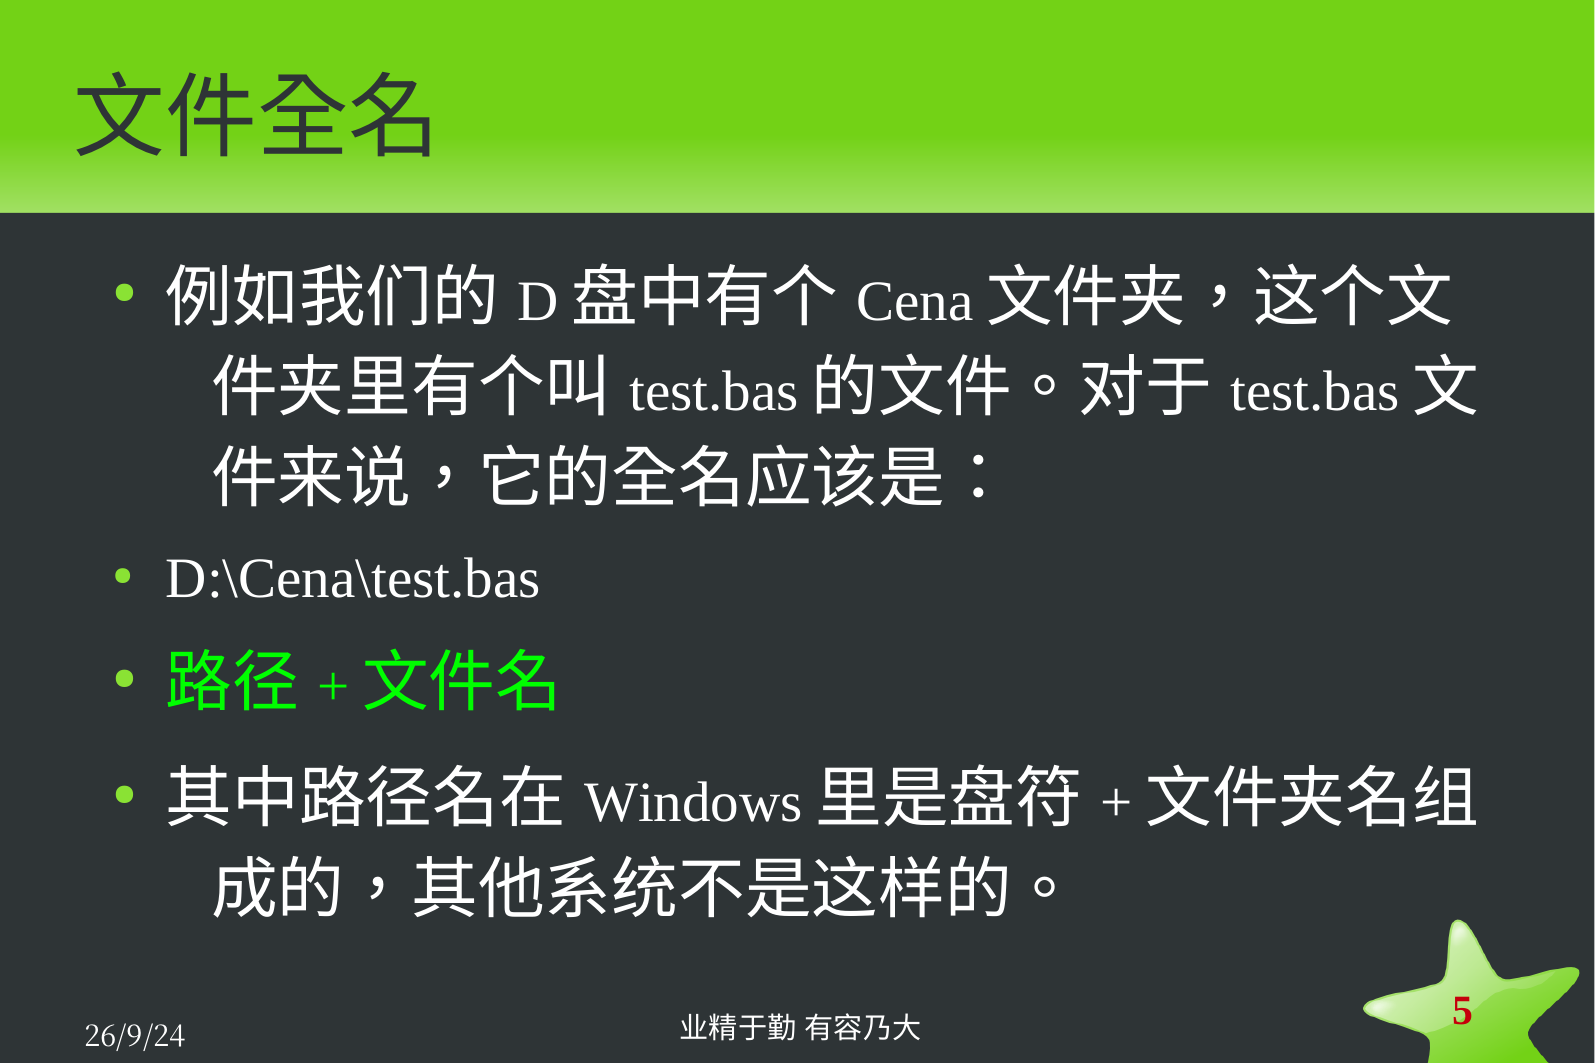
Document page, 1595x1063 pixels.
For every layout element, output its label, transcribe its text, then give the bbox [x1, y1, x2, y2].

list 例如我们的D盘中有个Cena文件夹，这个文件夹里有个叫test.bas的文件。对于test.bas文件来说，它的全名应该是： D:\Cena\test.bas 路径+文件名 其中路径名在Windows里是盘符+文件夹名组成的，其他系统不是这样的。 [79, 248, 1515, 951]
title 文件全名 [74, 24, 1510, 203]
picture [0, 0, 1595, 1063]
